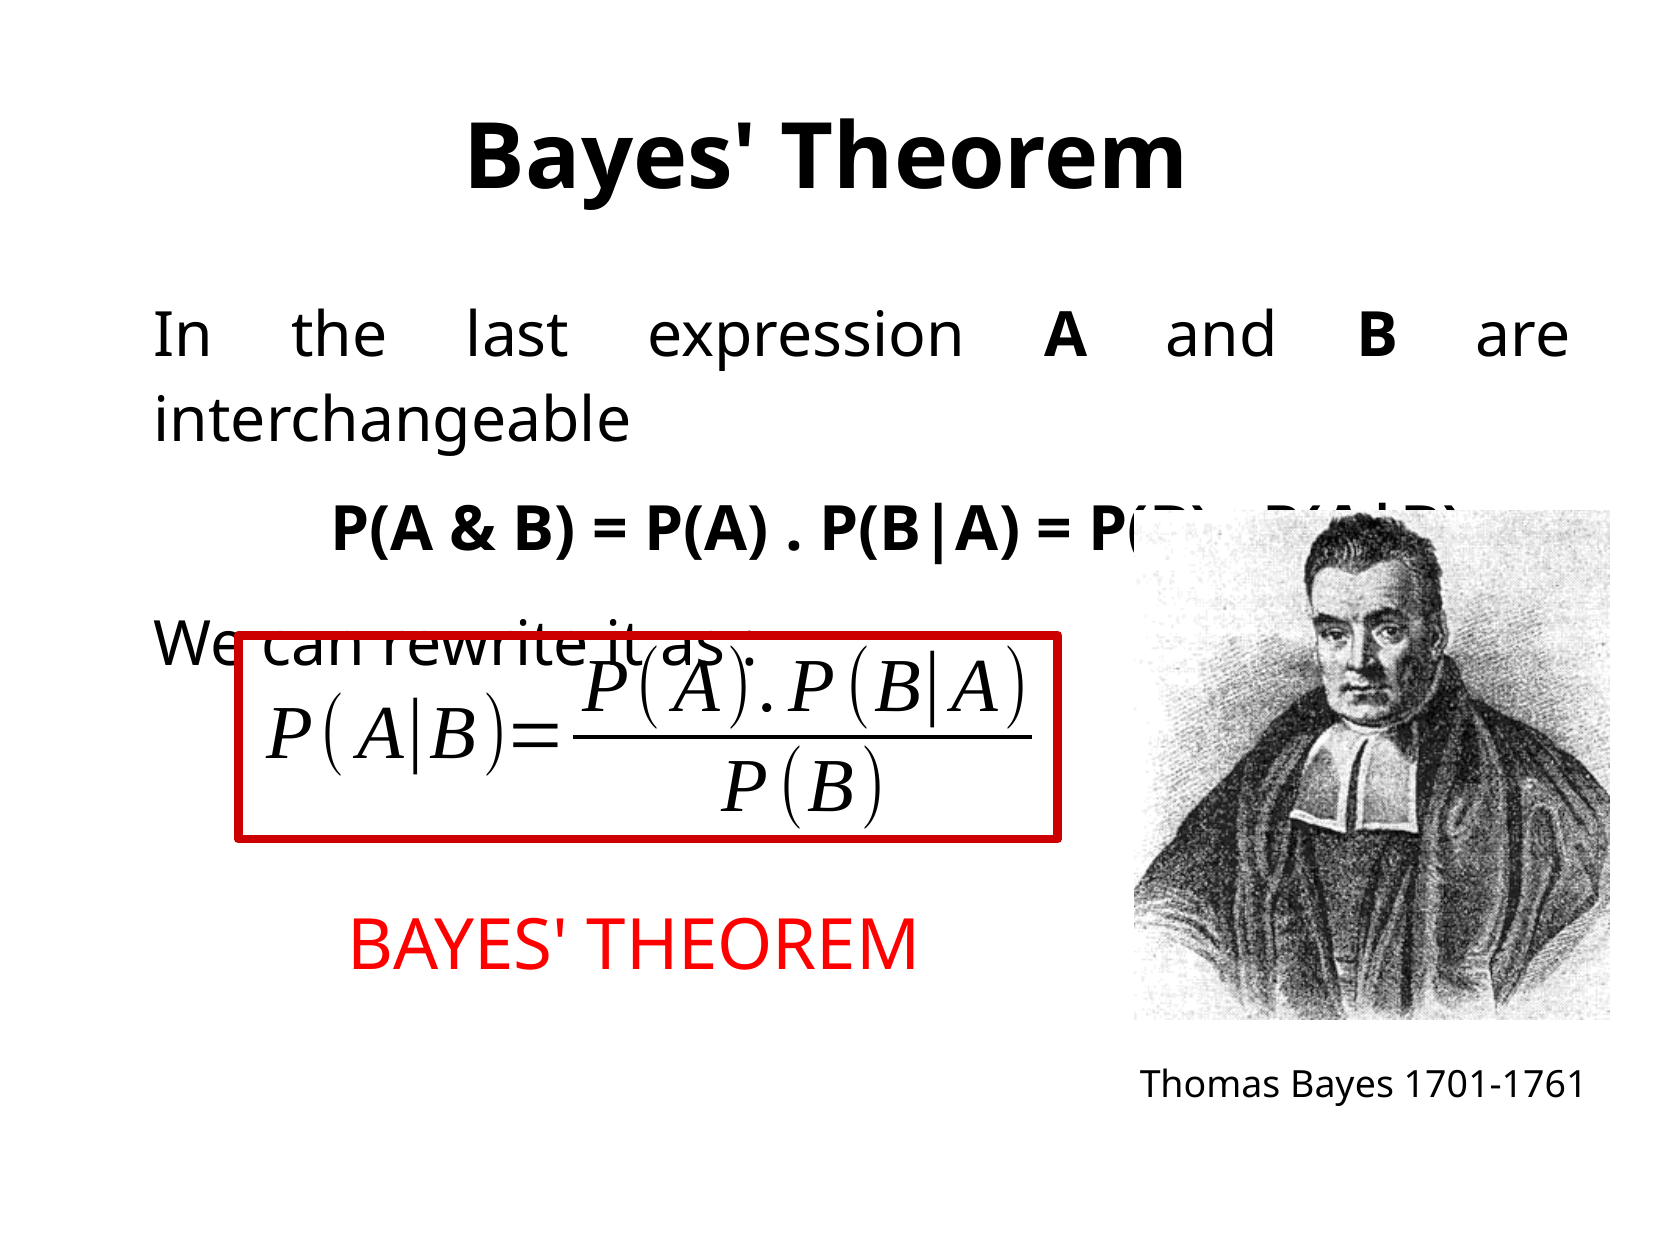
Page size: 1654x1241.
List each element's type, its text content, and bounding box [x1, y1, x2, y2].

list In the last expression A and B are interchangeable P(A & B) = P(A) . P(B|A) = P(B) . P(A|B) We can rewrite it as : [82, 290, 1571, 1081]
text_box Thomas Bayes 1701-1761 [1125, 1050, 1606, 1108]
text_box BAYES' THEOREM [332, 886, 1134, 982]
chart [242, 639, 1054, 835]
picture [1134, 510, 1610, 1021]
title Bayes' Theorem [82, 49, 1571, 257]
